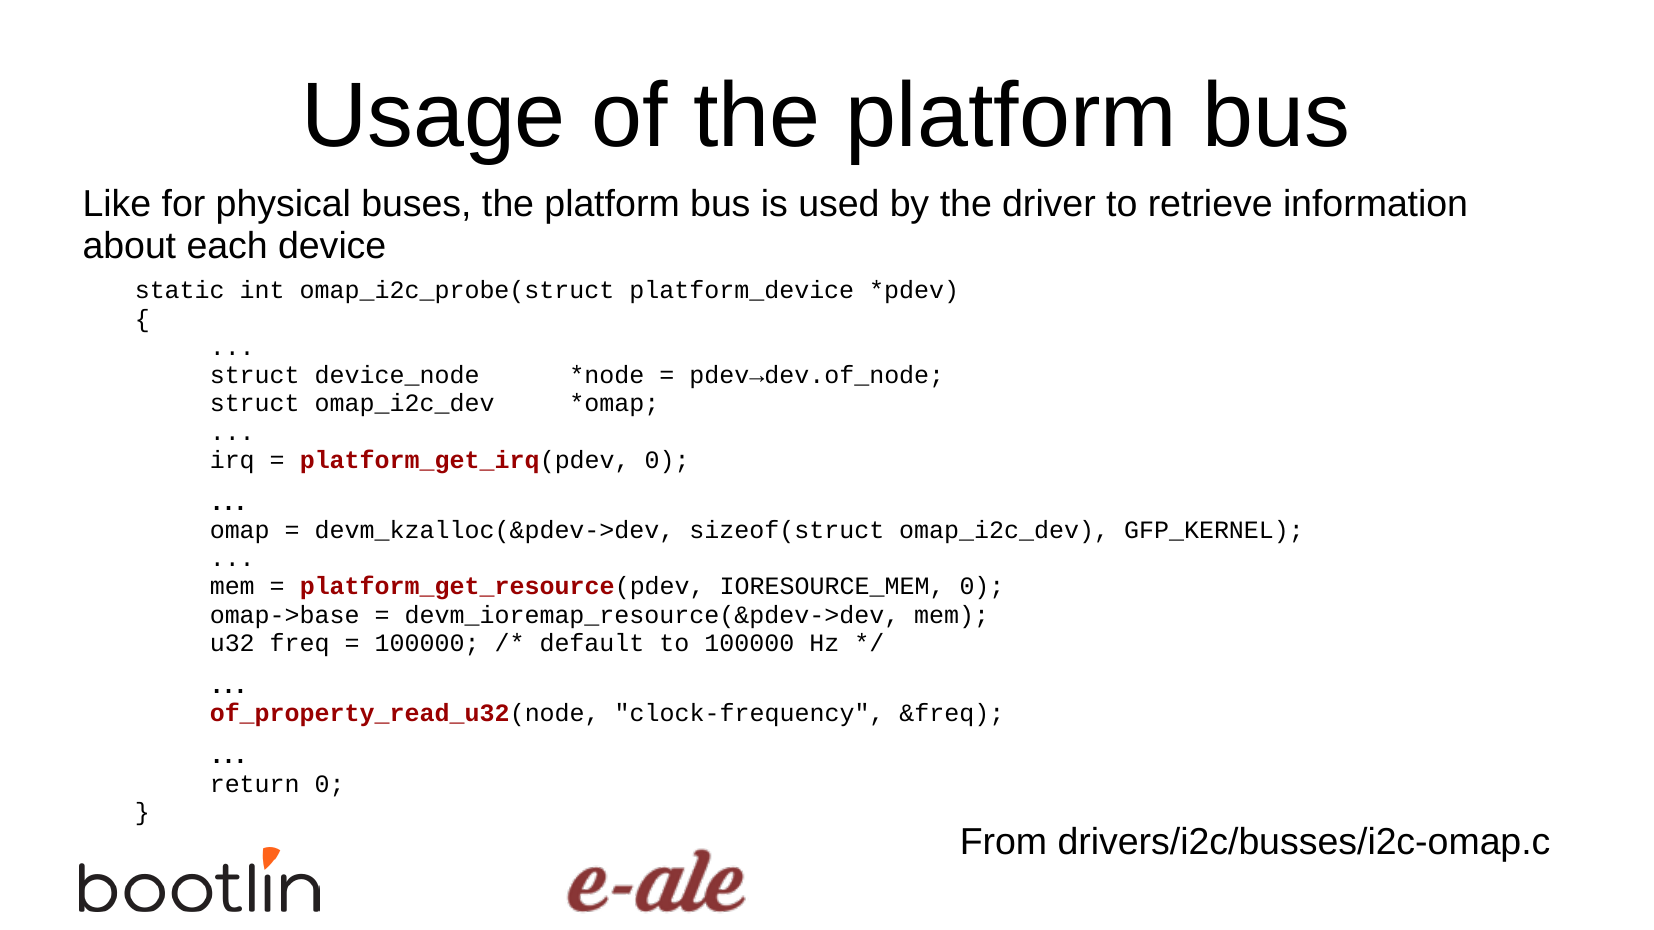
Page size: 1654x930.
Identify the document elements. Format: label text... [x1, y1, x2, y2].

picture [79, 847, 320, 912]
text_box From drivers/i2c/busses/i2c-omap.c [945, 813, 1591, 871]
picture [565, 847, 749, 915]
list Like for physical buses, the platform bus is used by the driver to retrieve information about each device [82, 182, 1571, 722]
text_box static int omap_i2c_probe(struct platform_device *pdev) { ... struct device_node *node = pdev→dev.of_node; struct omap_i2c_dev *omap; ... irq = platform_get_irq(pdev, 0); … omap = devm_kzalloc(&pdev->dev, sizeof(struct omap_i2c_dev), GFP_KERNEL); ... mem = platform_get_resource(pdev, IORESOURCE_MEM, 0); omap->base = devm_ioremap_resource(&pdev->dev, mem); u32 freq = 100000; /* default to 100000 Hz */ … of_property_read_u32(node, "clock-frequency", &freq); … return 0; } [120, 270, 1320, 836]
title Usage of the platform bus [82, 37, 1571, 182]
